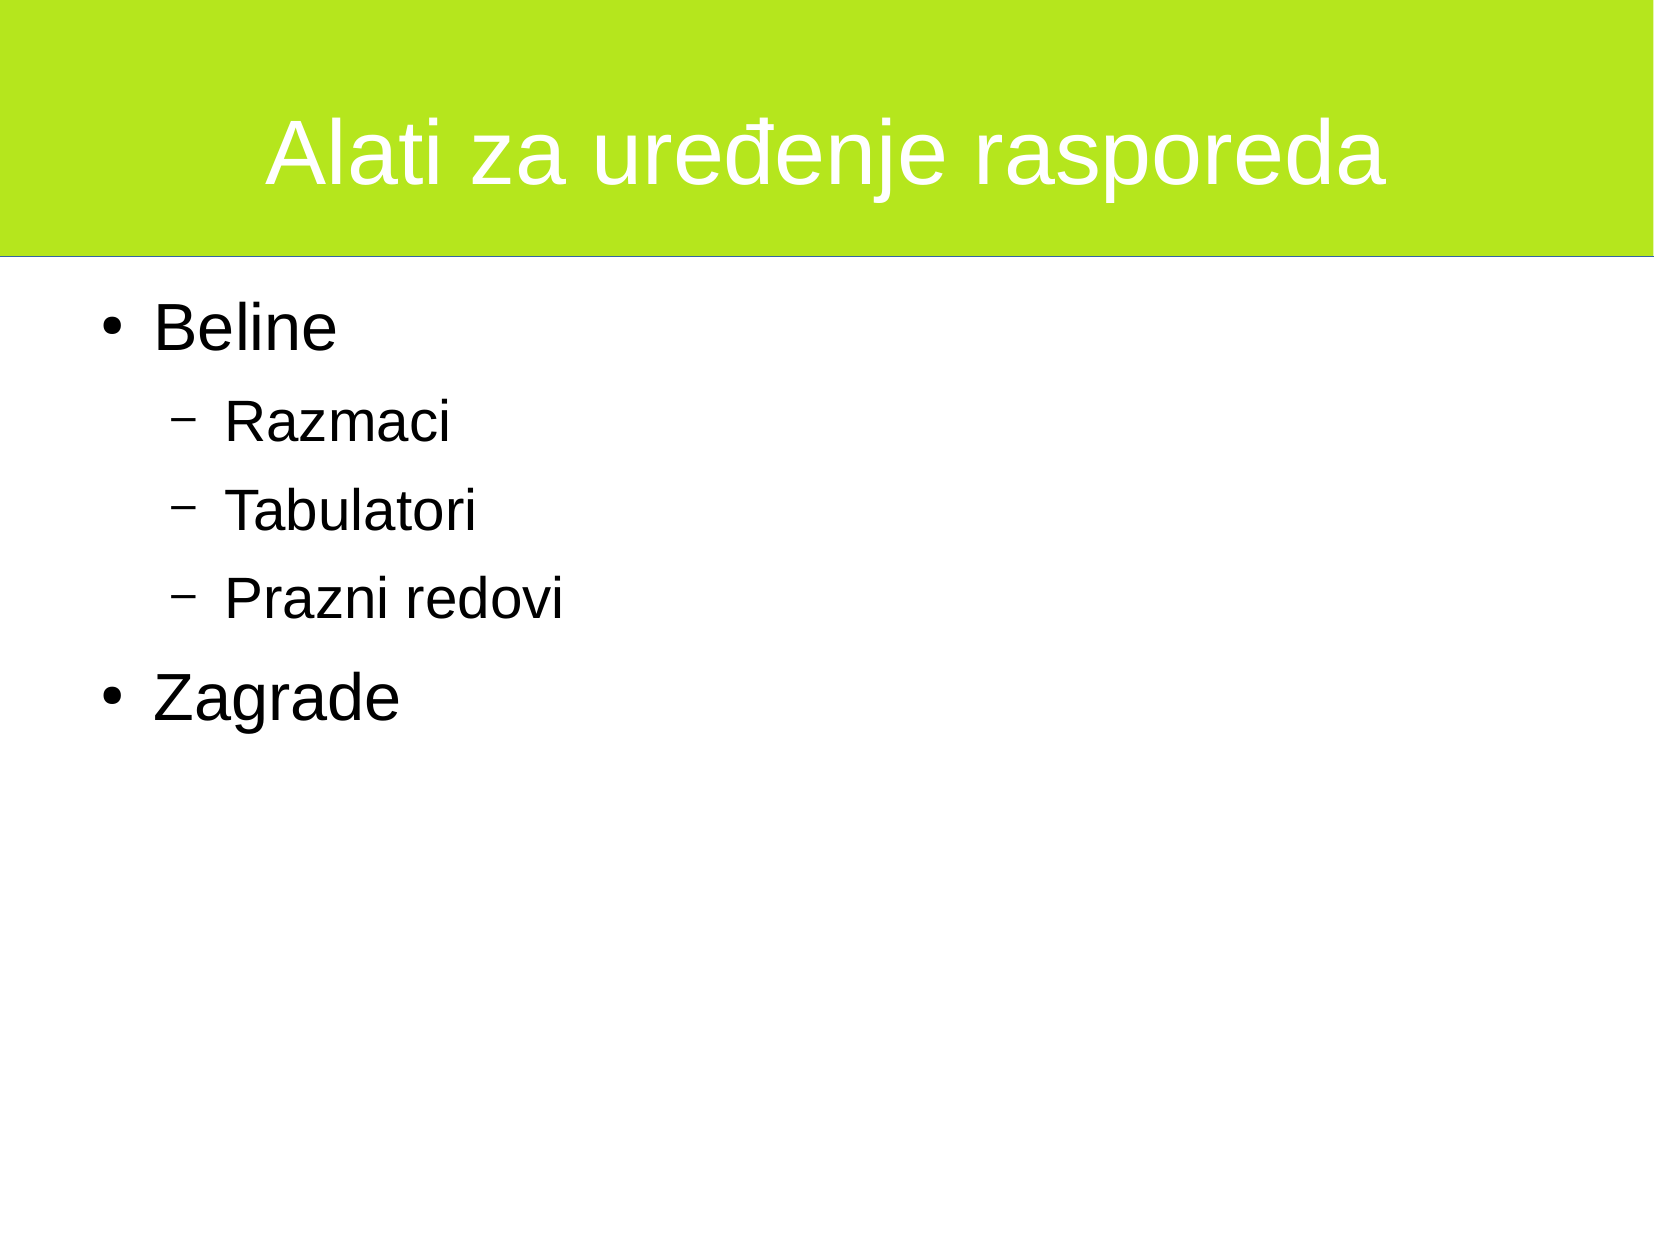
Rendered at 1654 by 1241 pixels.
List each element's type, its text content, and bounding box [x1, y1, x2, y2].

text_box [0, 0, 1654, 257]
title Alati za uređenje rasporeda [82, 49, 1571, 257]
list Beline Razmaci Tabulatori Prazni redovi Zagrade [82, 290, 1571, 1010]
